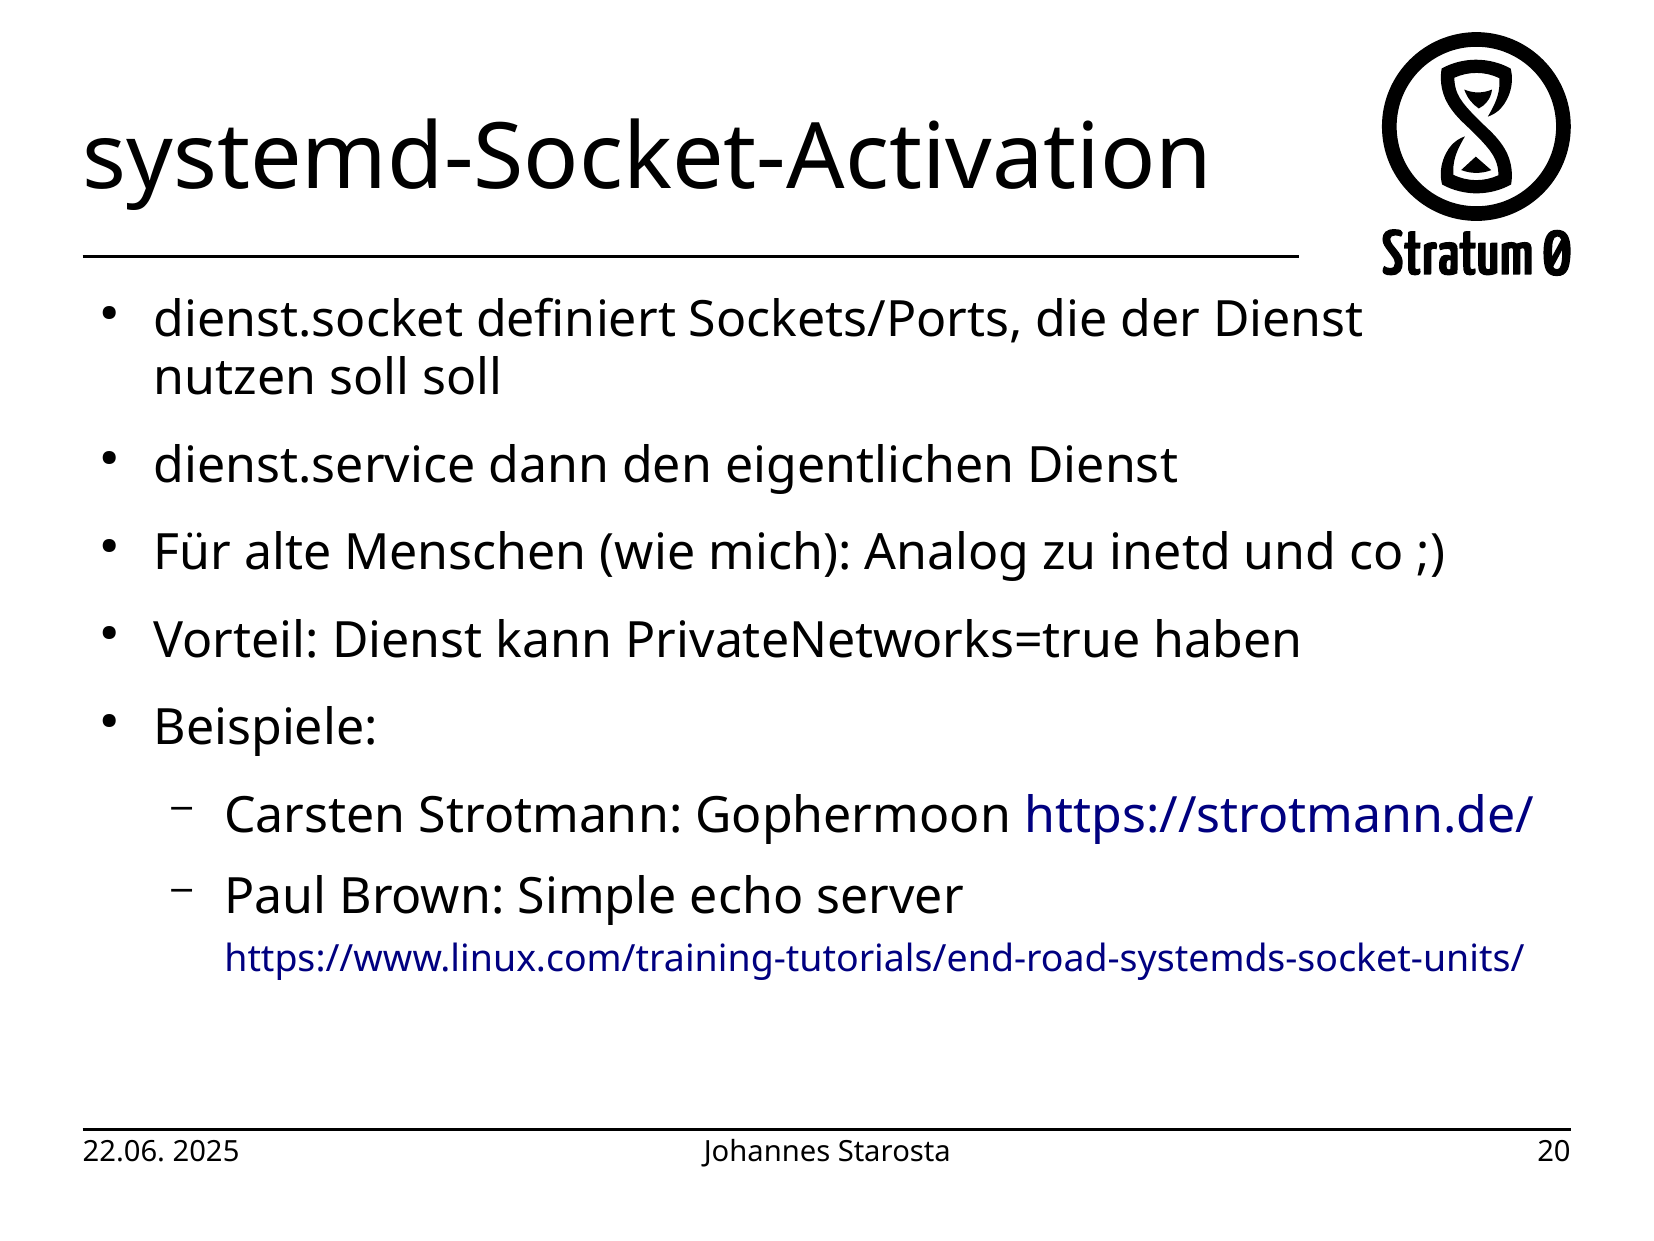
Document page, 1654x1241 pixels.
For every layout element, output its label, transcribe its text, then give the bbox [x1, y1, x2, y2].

list dienst.socket definiert Sockets/Ports, die der Dienst nutzen soll soll dienst.service dann den eigentlichen Dienst Für alte Menschen (wie mich): Analog zu inetd und co ;) Vorteil: Dienst kann PrivateNetworks=true haben Beispiele: Carsten Strotmann: Gophermoon https://strotmann.de/ Paul Brown: Simple echo server https://www.linux.com/training-tutorials/end-road-systemds-socket-units/ [82, 290, 1538, 1010]
title systemd-Socket-Activation [82, 49, 1300, 257]
